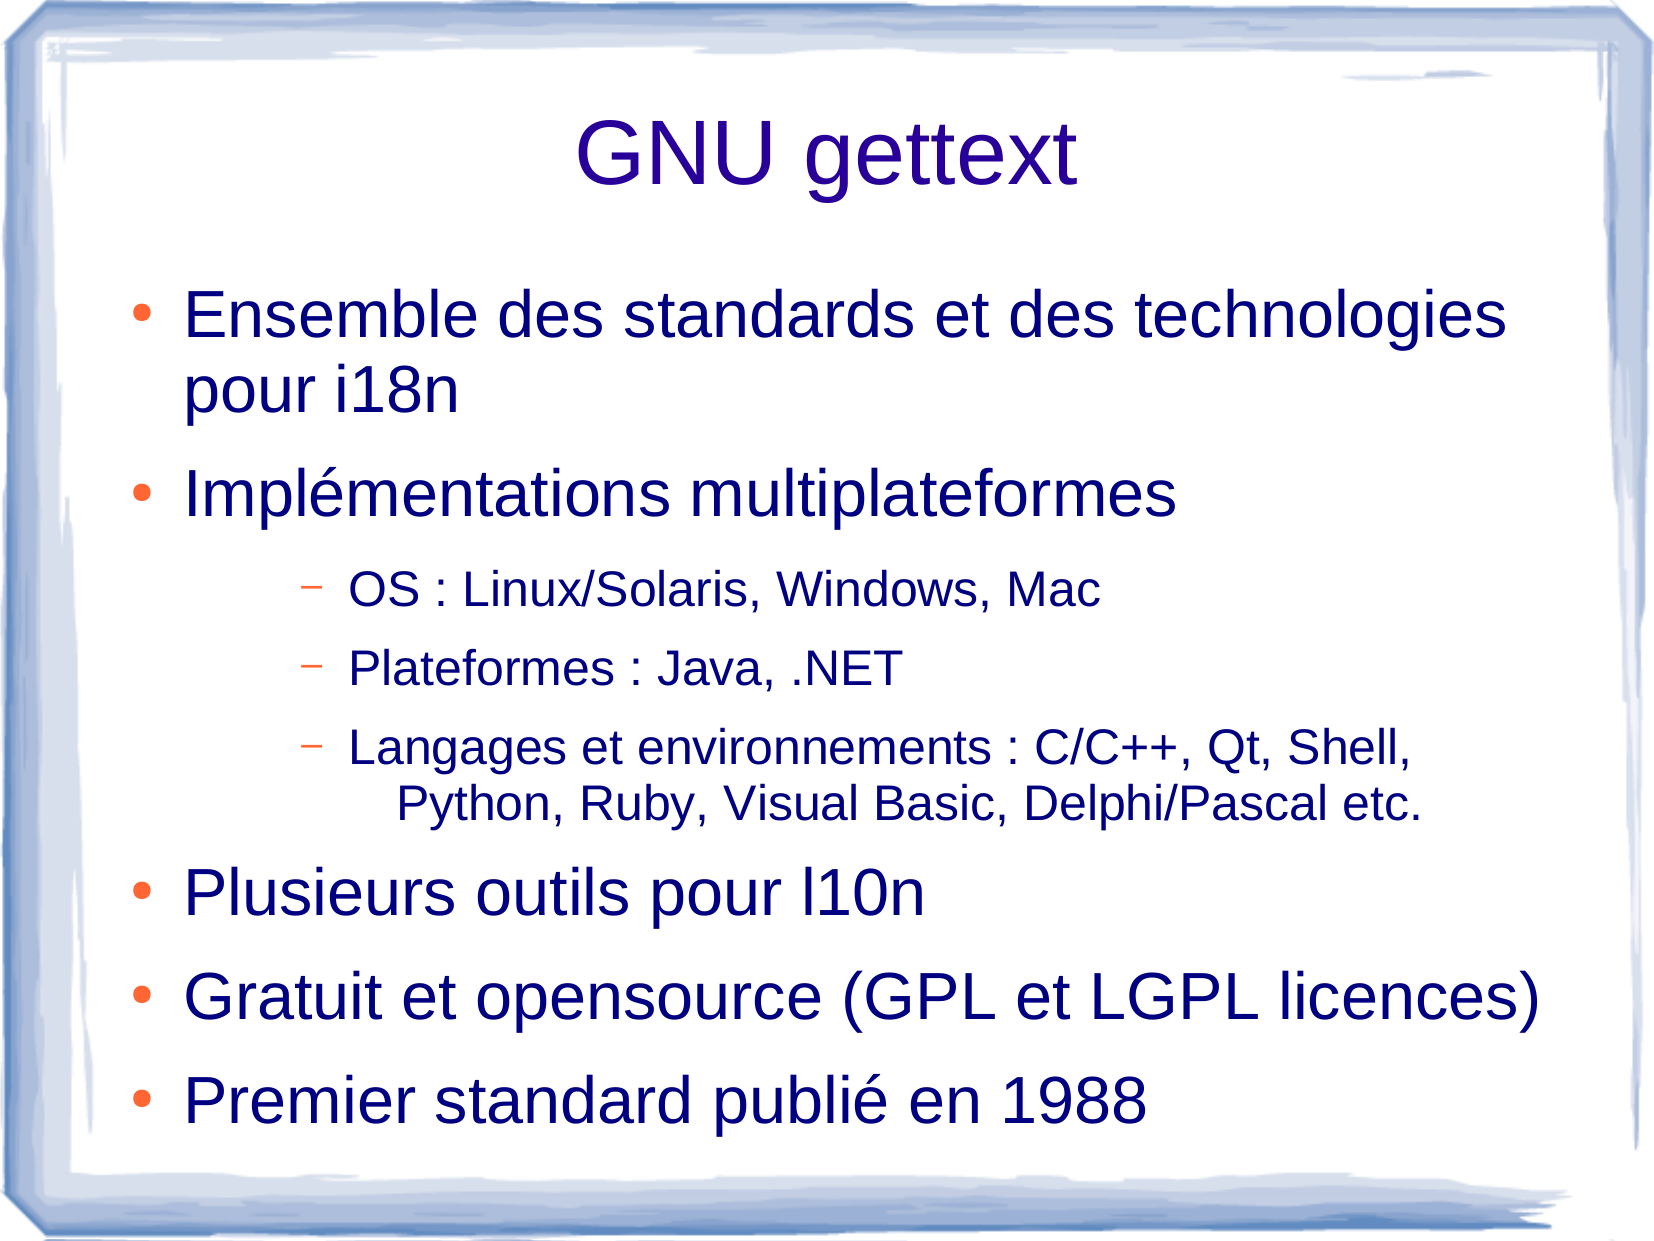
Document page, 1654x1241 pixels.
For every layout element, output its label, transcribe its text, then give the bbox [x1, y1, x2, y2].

list Ensemble des standards et des technologies pour i18n Implémentations multiplateformes OS : Linux/Solaris, Windows, Mac Plateformes : Java, .NET Langages et environnements : C/C++, Qt, Shell, Python, Ruby, Visual Basic, Delphi/Pascal etc. Plusieurs outils pour l10n Gratuit et opensource (GPL et LGPL licences) Premier standard publié en 1988 [112, 277, 1566, 1139]
title GNU gettext [82, 56, 1571, 250]
picture [0, 0, 1654, 1241]
